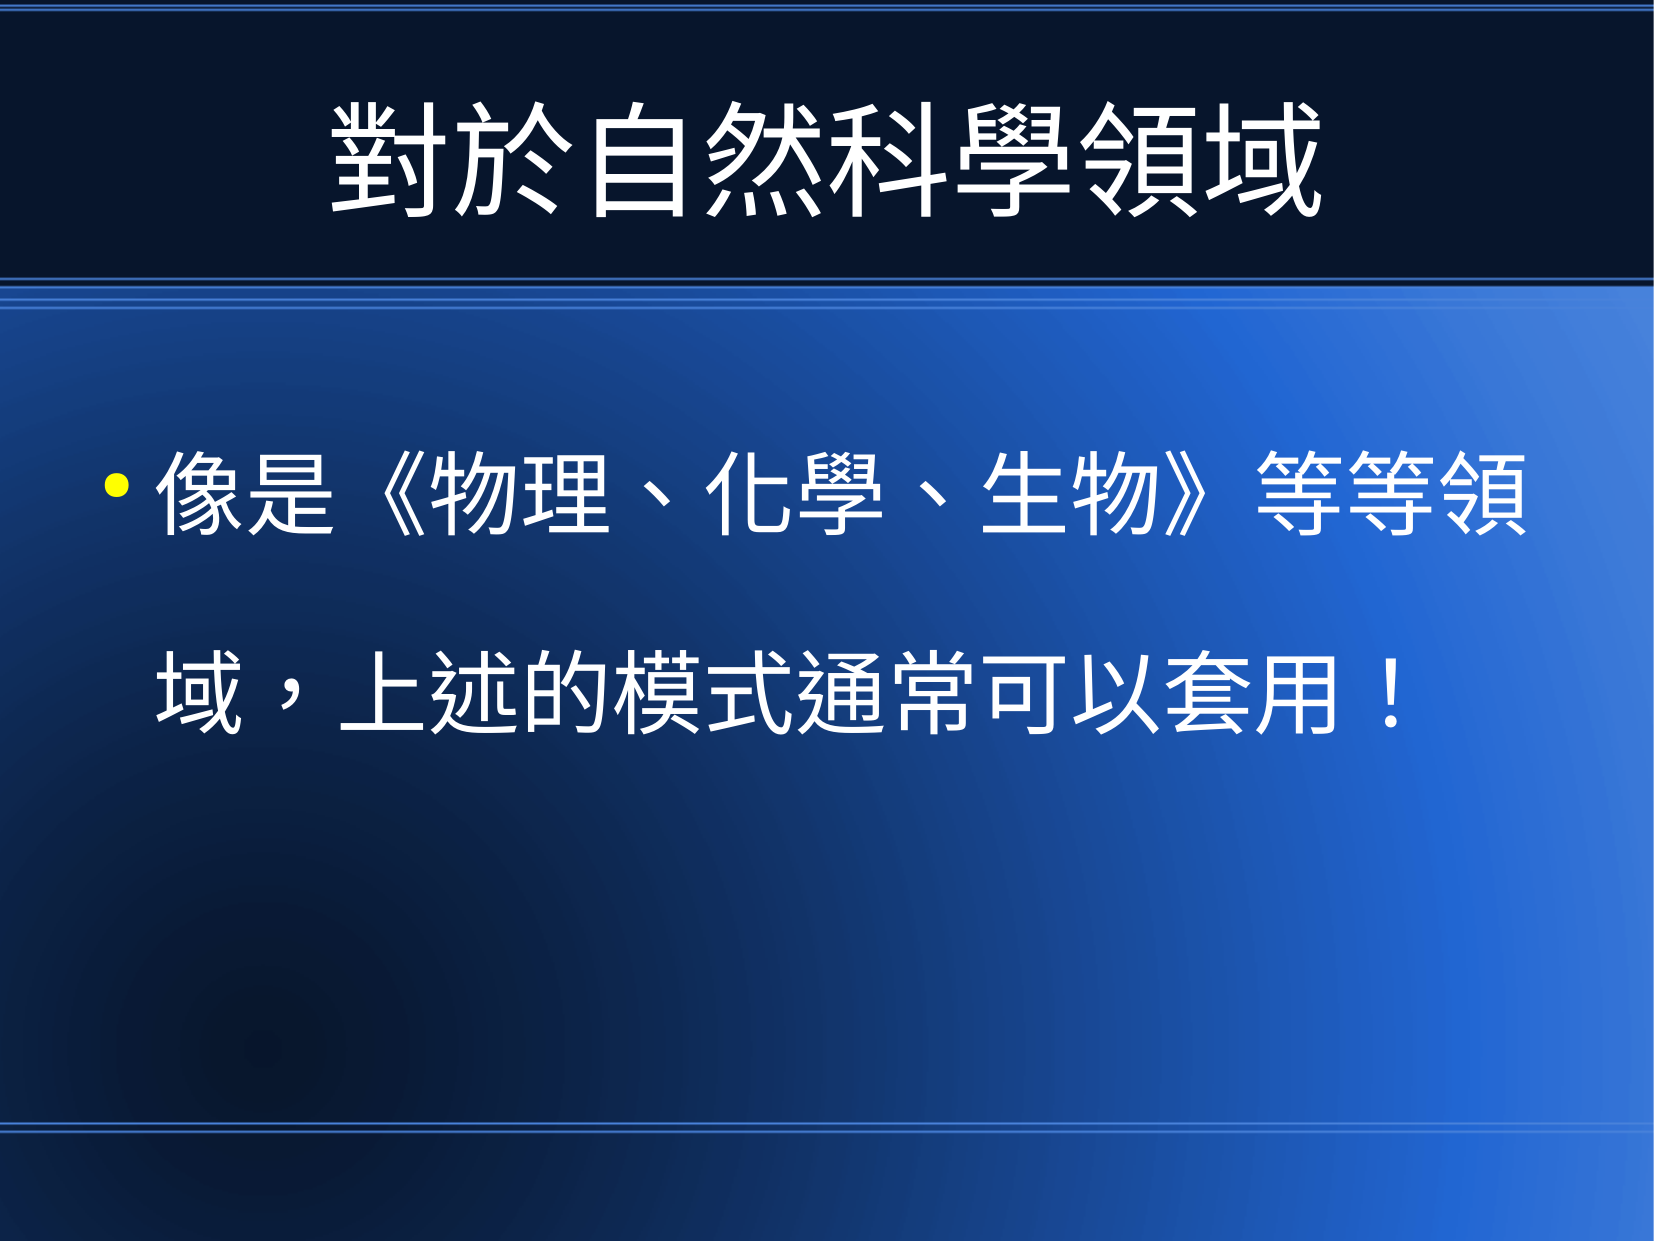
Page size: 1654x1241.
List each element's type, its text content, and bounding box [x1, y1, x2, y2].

list 像是《物理、化學、生物》等等領域，上述的模式通常可以套用！ [82, 355, 1571, 1241]
title 對於自然科學領域 [82, 49, 1571, 257]
picture [0, 0, 1654, 1241]
